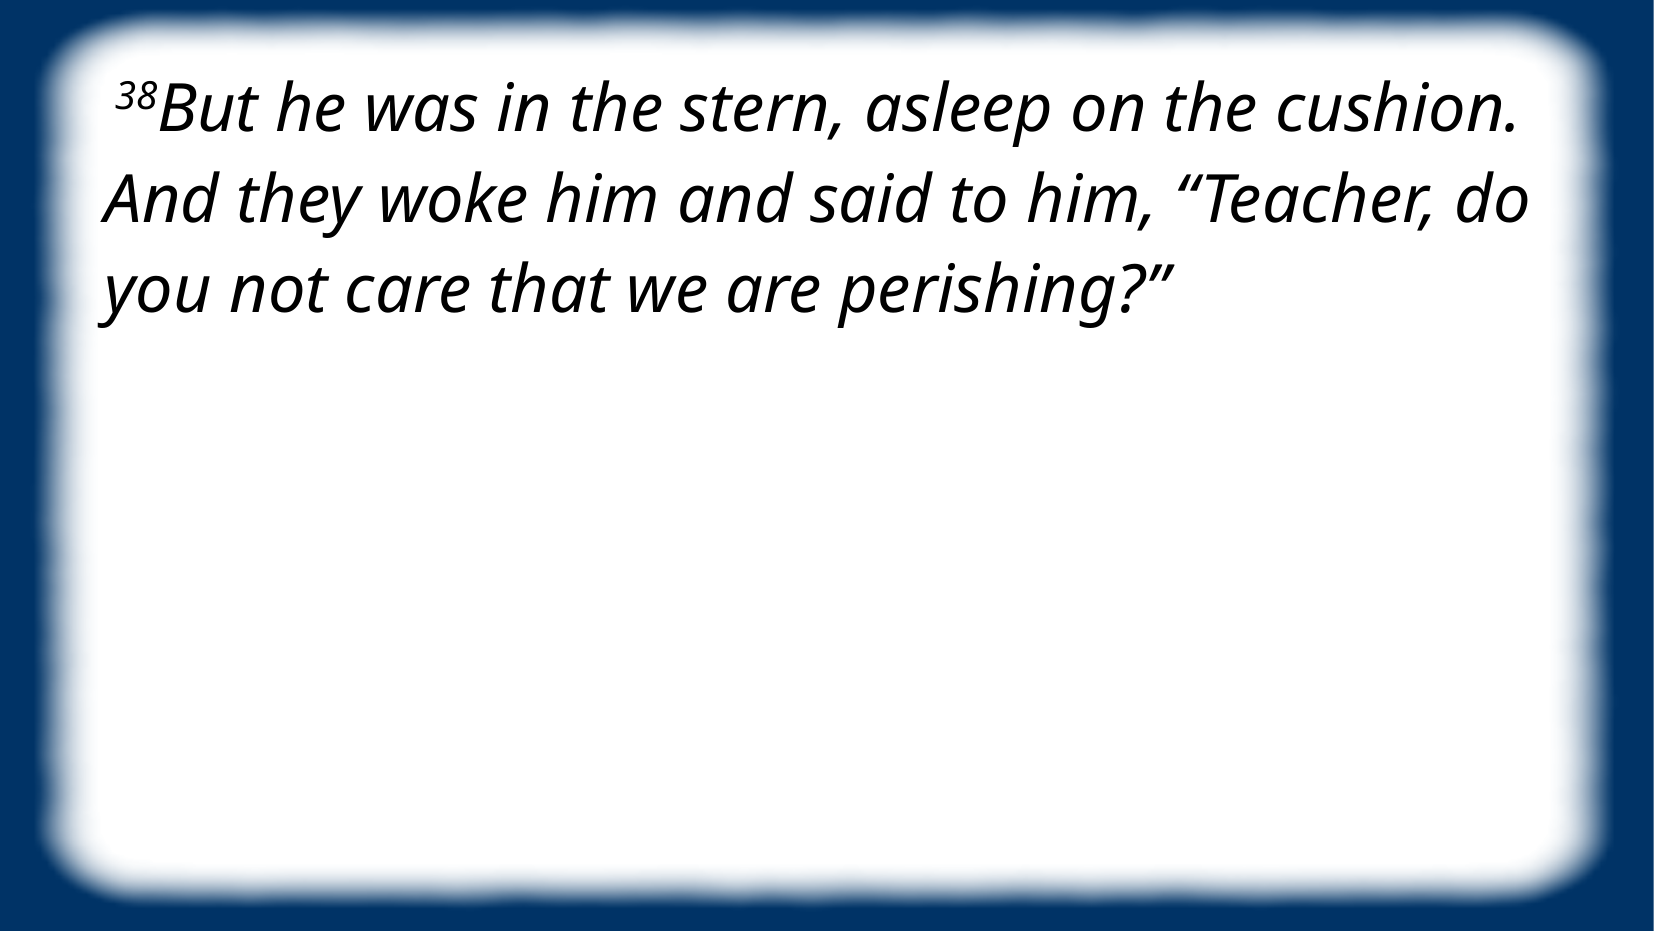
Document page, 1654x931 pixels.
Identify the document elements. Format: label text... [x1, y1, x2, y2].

picture [0, 0, 1654, 931]
text_box 38But he was in the stern, asleep on the cushion. And they woke him and said to him, “Teacher, do you not care that we are perishing?” [90, 52, 1561, 423]
